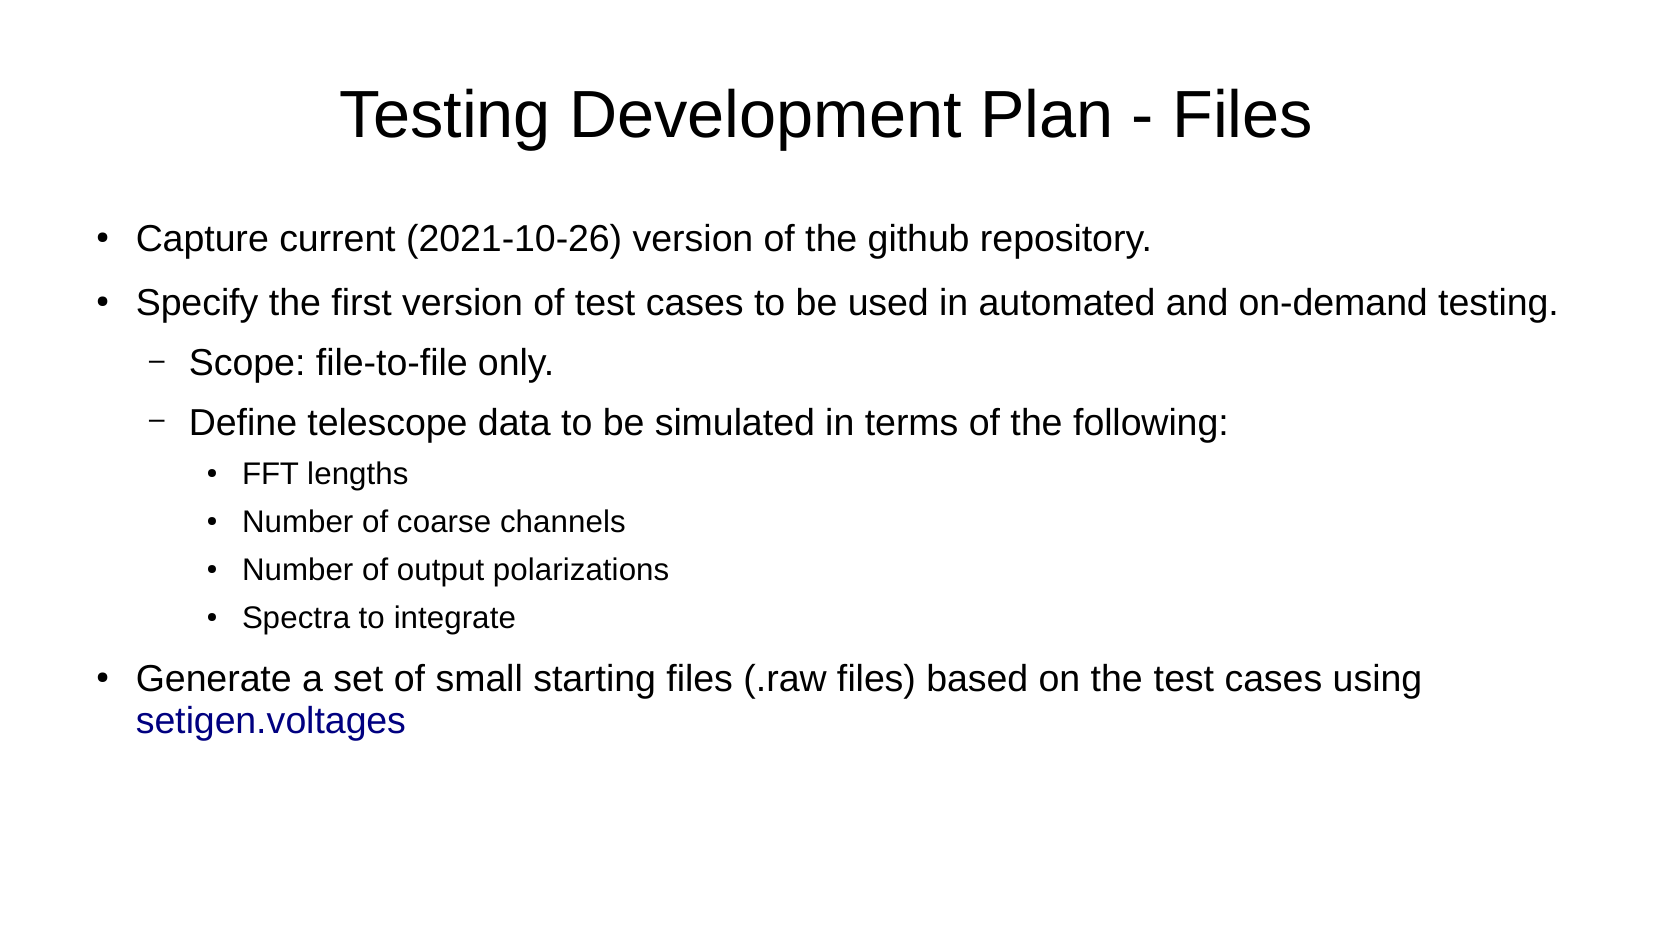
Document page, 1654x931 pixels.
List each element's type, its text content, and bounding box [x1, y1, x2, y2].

title Testing Development Plan - Files [82, 37, 1571, 193]
list Capture current (2021-10-26) version of the github repository. Specify the first version of test cases to be used in automated and on-demand testing. Scope: file-to-file only. Define telescope data to be simulated in terms of the following: FFT lengths Number of coarse channels Number of output polarizations Spectra to integrate Generate a set of small starting files (.raw files) based on the test cases using setigen.voltages [82, 217, 1571, 758]
